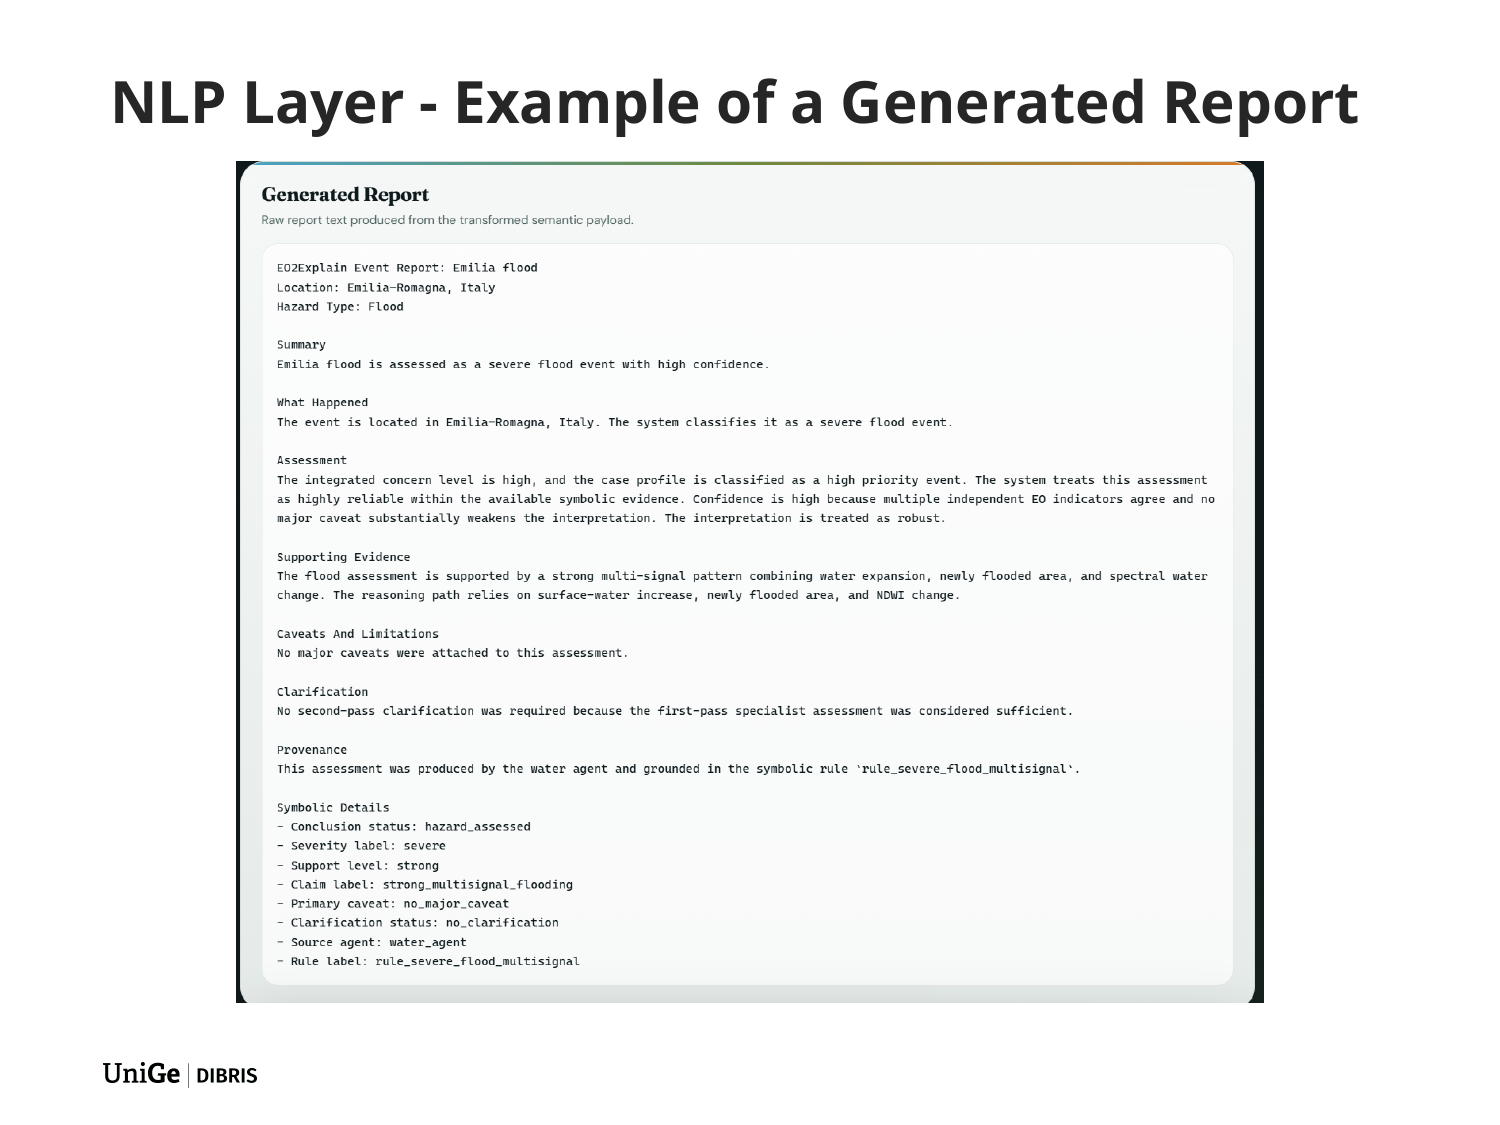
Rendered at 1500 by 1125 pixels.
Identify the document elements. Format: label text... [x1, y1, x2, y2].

picture [103, 1062, 257, 1088]
text_box NLP Layer - Example of a Generated Report [95, 65, 1389, 228]
picture [236, 228, 1264, 1003]
